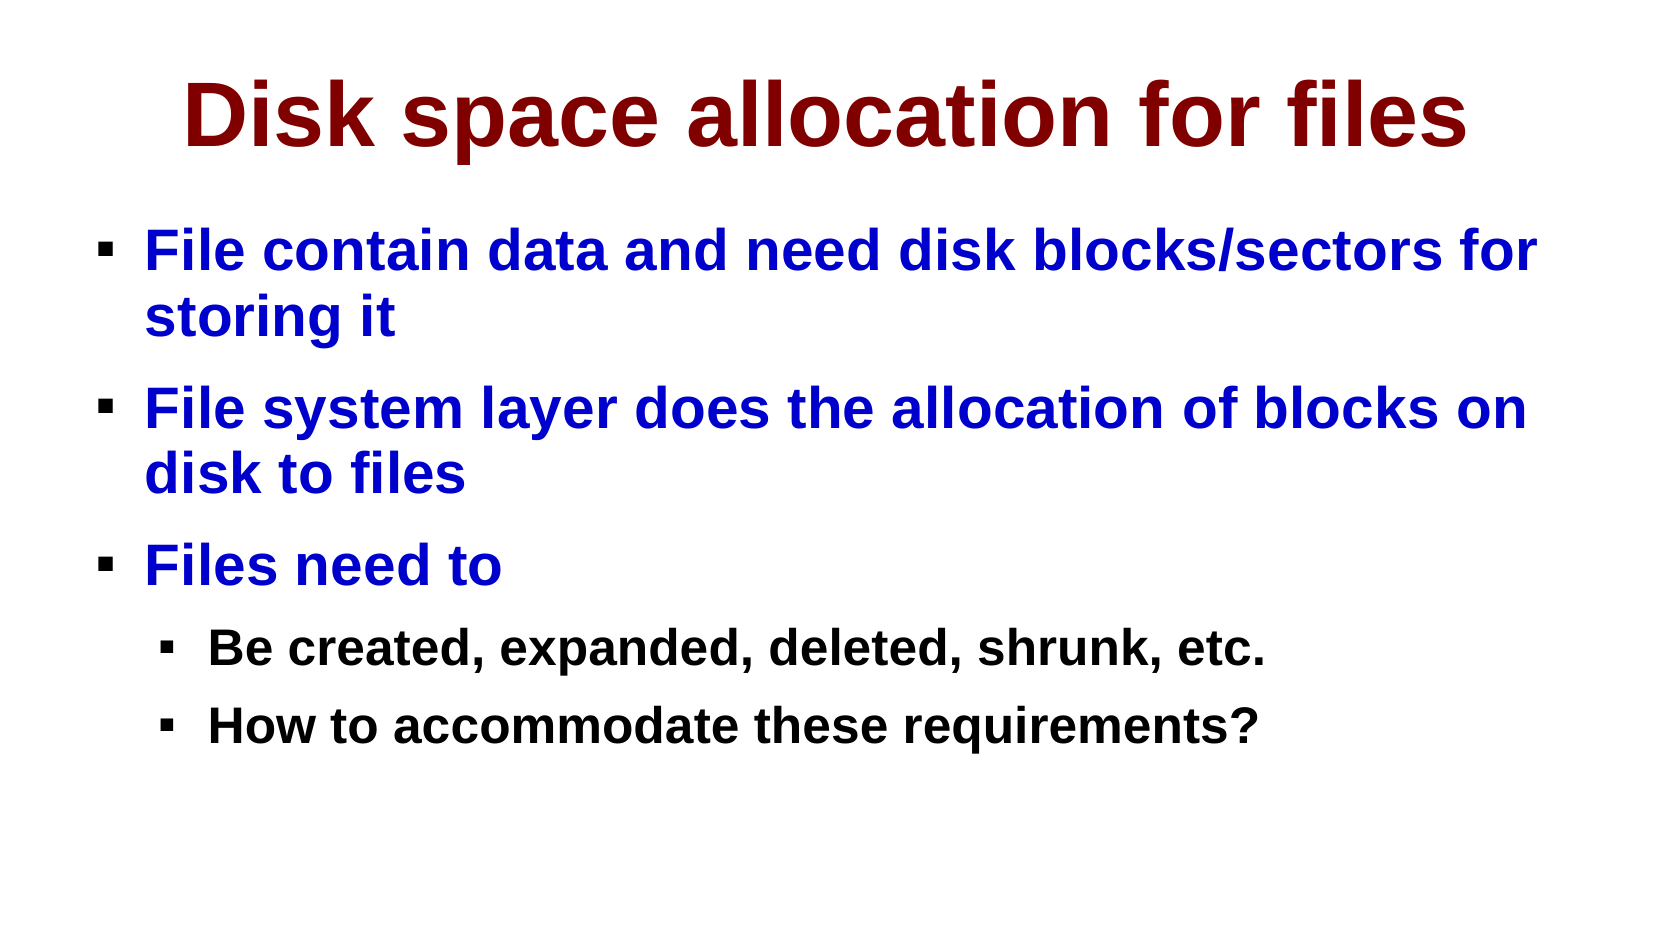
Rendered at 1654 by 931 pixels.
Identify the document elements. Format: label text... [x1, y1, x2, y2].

title Disk space allocation for files [82, 37, 1571, 193]
list File contain data and need disk blocks/sectors for storing it File system layer does the allocation of blocks on disk to files Files need to Be created, expanded, deleted, shrunk, etc. How to accommodate these requirements? [82, 217, 1571, 757]
